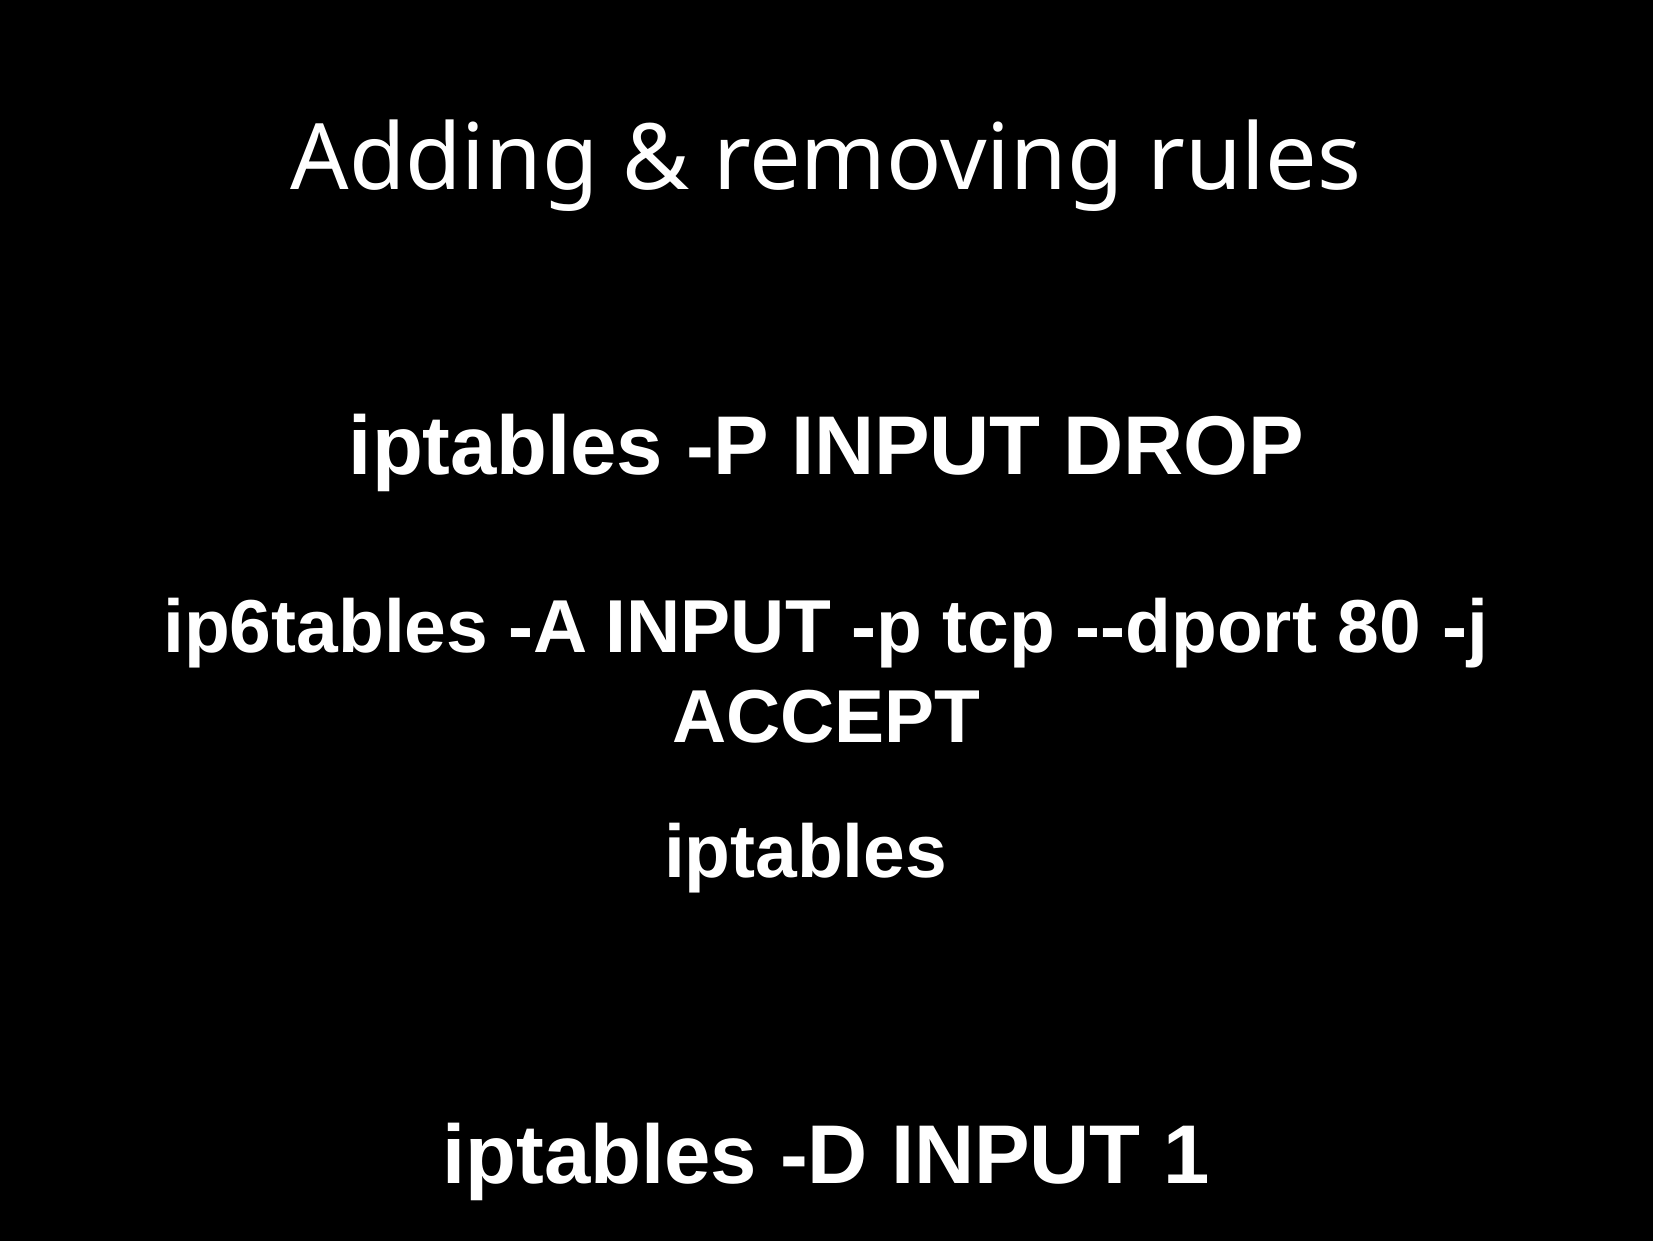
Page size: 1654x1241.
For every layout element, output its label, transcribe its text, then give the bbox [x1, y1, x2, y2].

text_box ip6tables -A INPUT -p tcp --dport 80 -j ACCEPT [0, 570, 1653, 757]
text_box iptables [0, 794, 1654, 981]
text_box Adding & removing rules [82, 49, 1571, 257]
text_box iptables -P INPUT DROP [0, 383, 1653, 532]
text_box iptables -D INPUT 1 [0, 1092, 1653, 1230]
